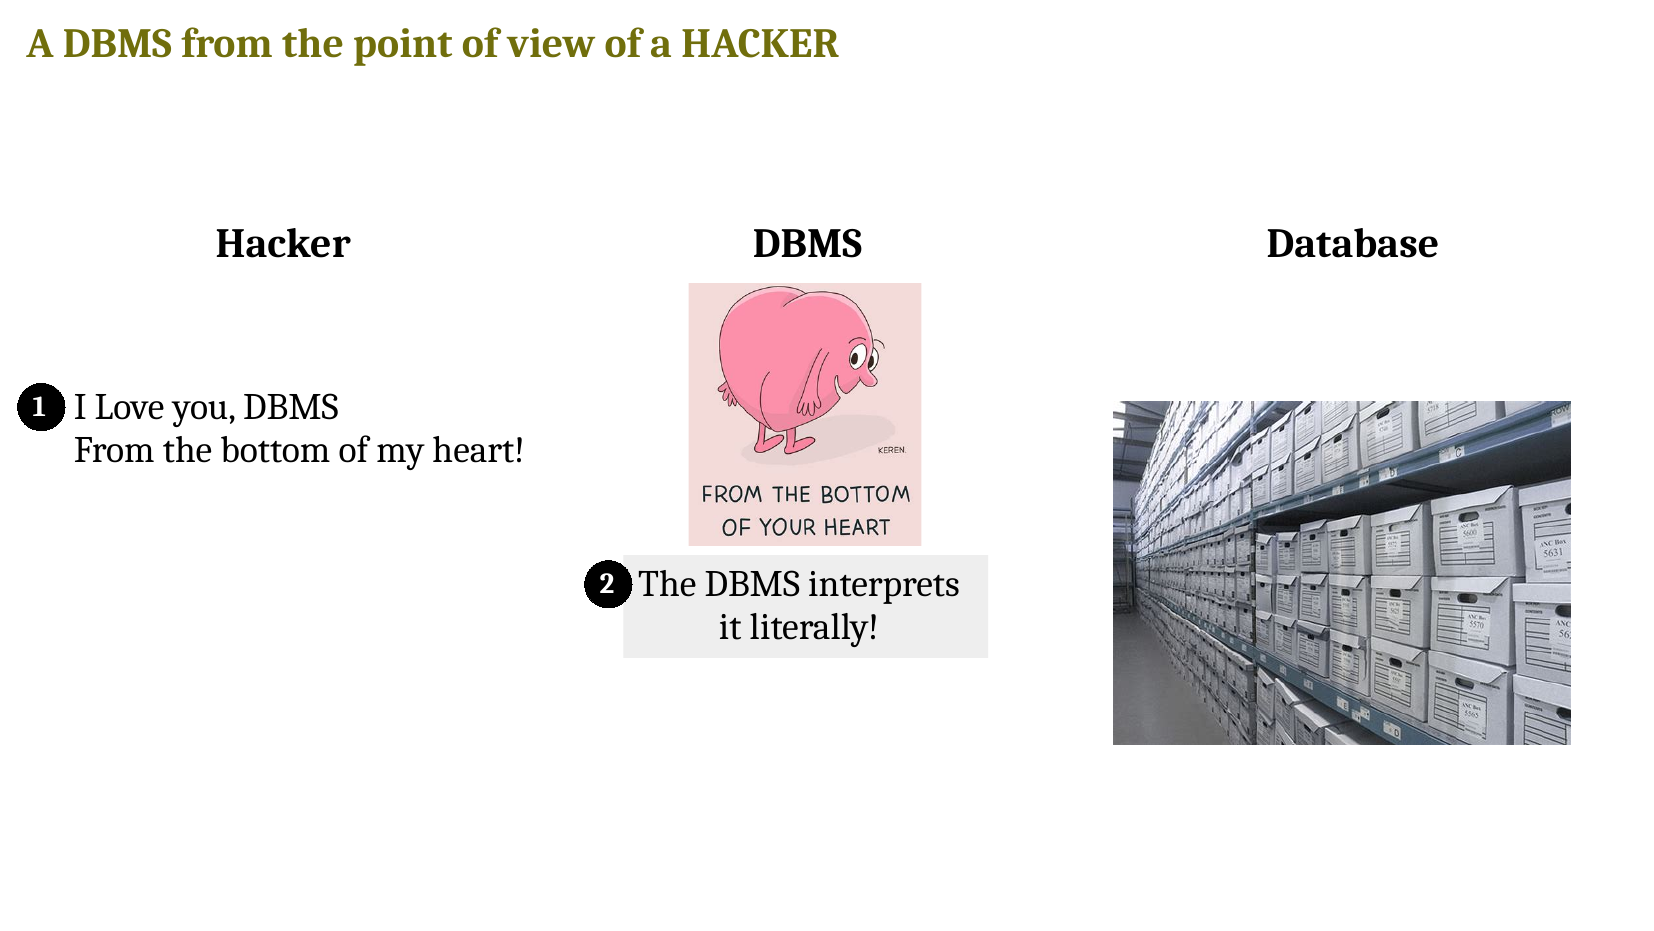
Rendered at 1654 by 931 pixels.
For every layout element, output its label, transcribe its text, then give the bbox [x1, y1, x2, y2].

text_box 1 [17, 382, 65, 432]
picture [688, 283, 922, 546]
picture [1113, 401, 1571, 745]
text_box Database [1251, 212, 1460, 277]
text_box A DBMS from the point of view of a HACKER [11, 12, 1193, 77]
text_box I Love you, DBMS From the bottom of my heart! [59, 377, 562, 481]
text_box 2 [584, 559, 632, 609]
text_box ? [744, 546, 844, 555]
text_box The DBMS interprets it literally! [623, 555, 989, 658]
text_box DBMS [738, 212, 882, 277]
text_box Hacker [200, 212, 368, 277]
